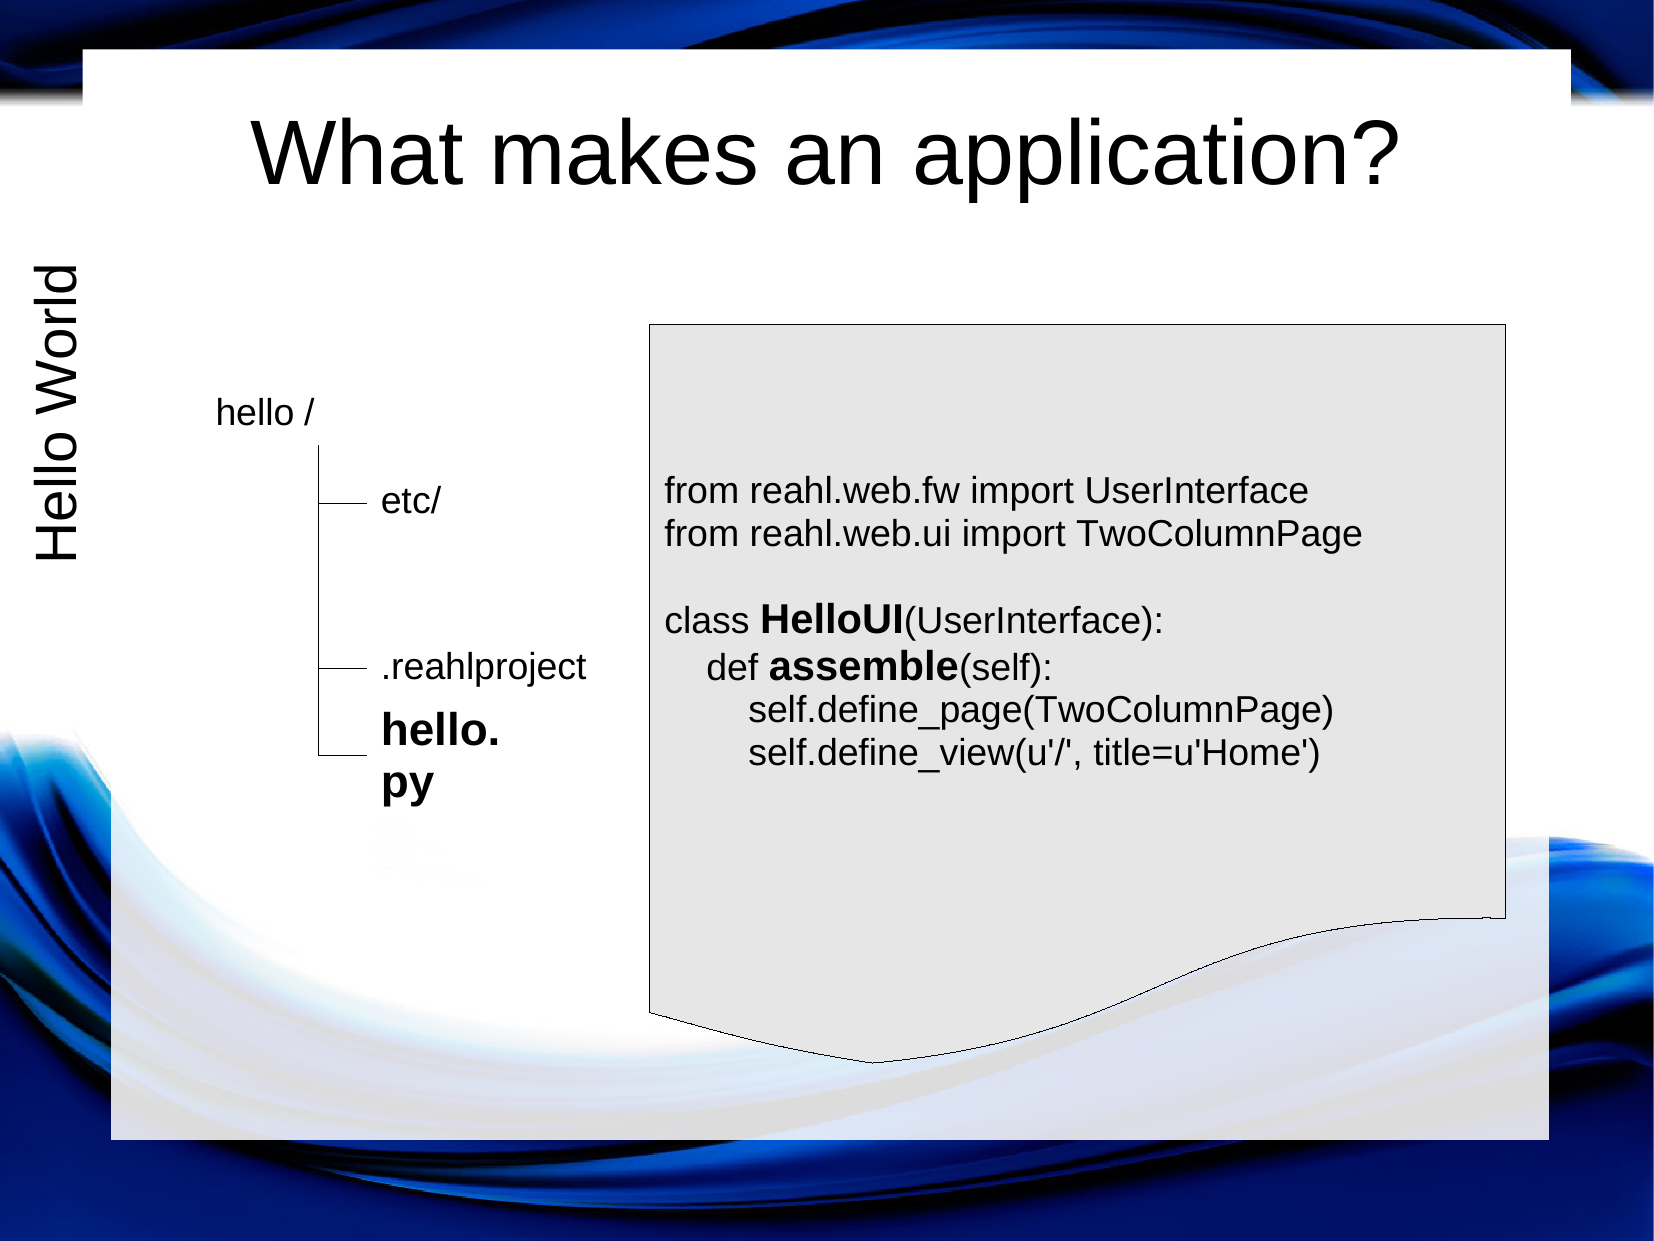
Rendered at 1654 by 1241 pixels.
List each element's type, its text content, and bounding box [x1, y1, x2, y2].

text_box hello [200, 383, 378, 446]
text_box hello.py [366, 696, 544, 771]
text_box .reahlproject [366, 637, 649, 700]
picture [0, 0, 1654, 1241]
title Hello World [0, 29, 130, 798]
title What makes an application? [130, 49, 1571, 257]
text_box from reahl.web.fw import UserInterface from reahl.web.ui import TwoColumnPage class HelloUI(UserInterface): def assemble(self): self.define_page(TwoColumnPage) self.define_view(u'/', title=u'Home') [649, 324, 1506, 1064]
text_box etc/ [366, 472, 544, 534]
